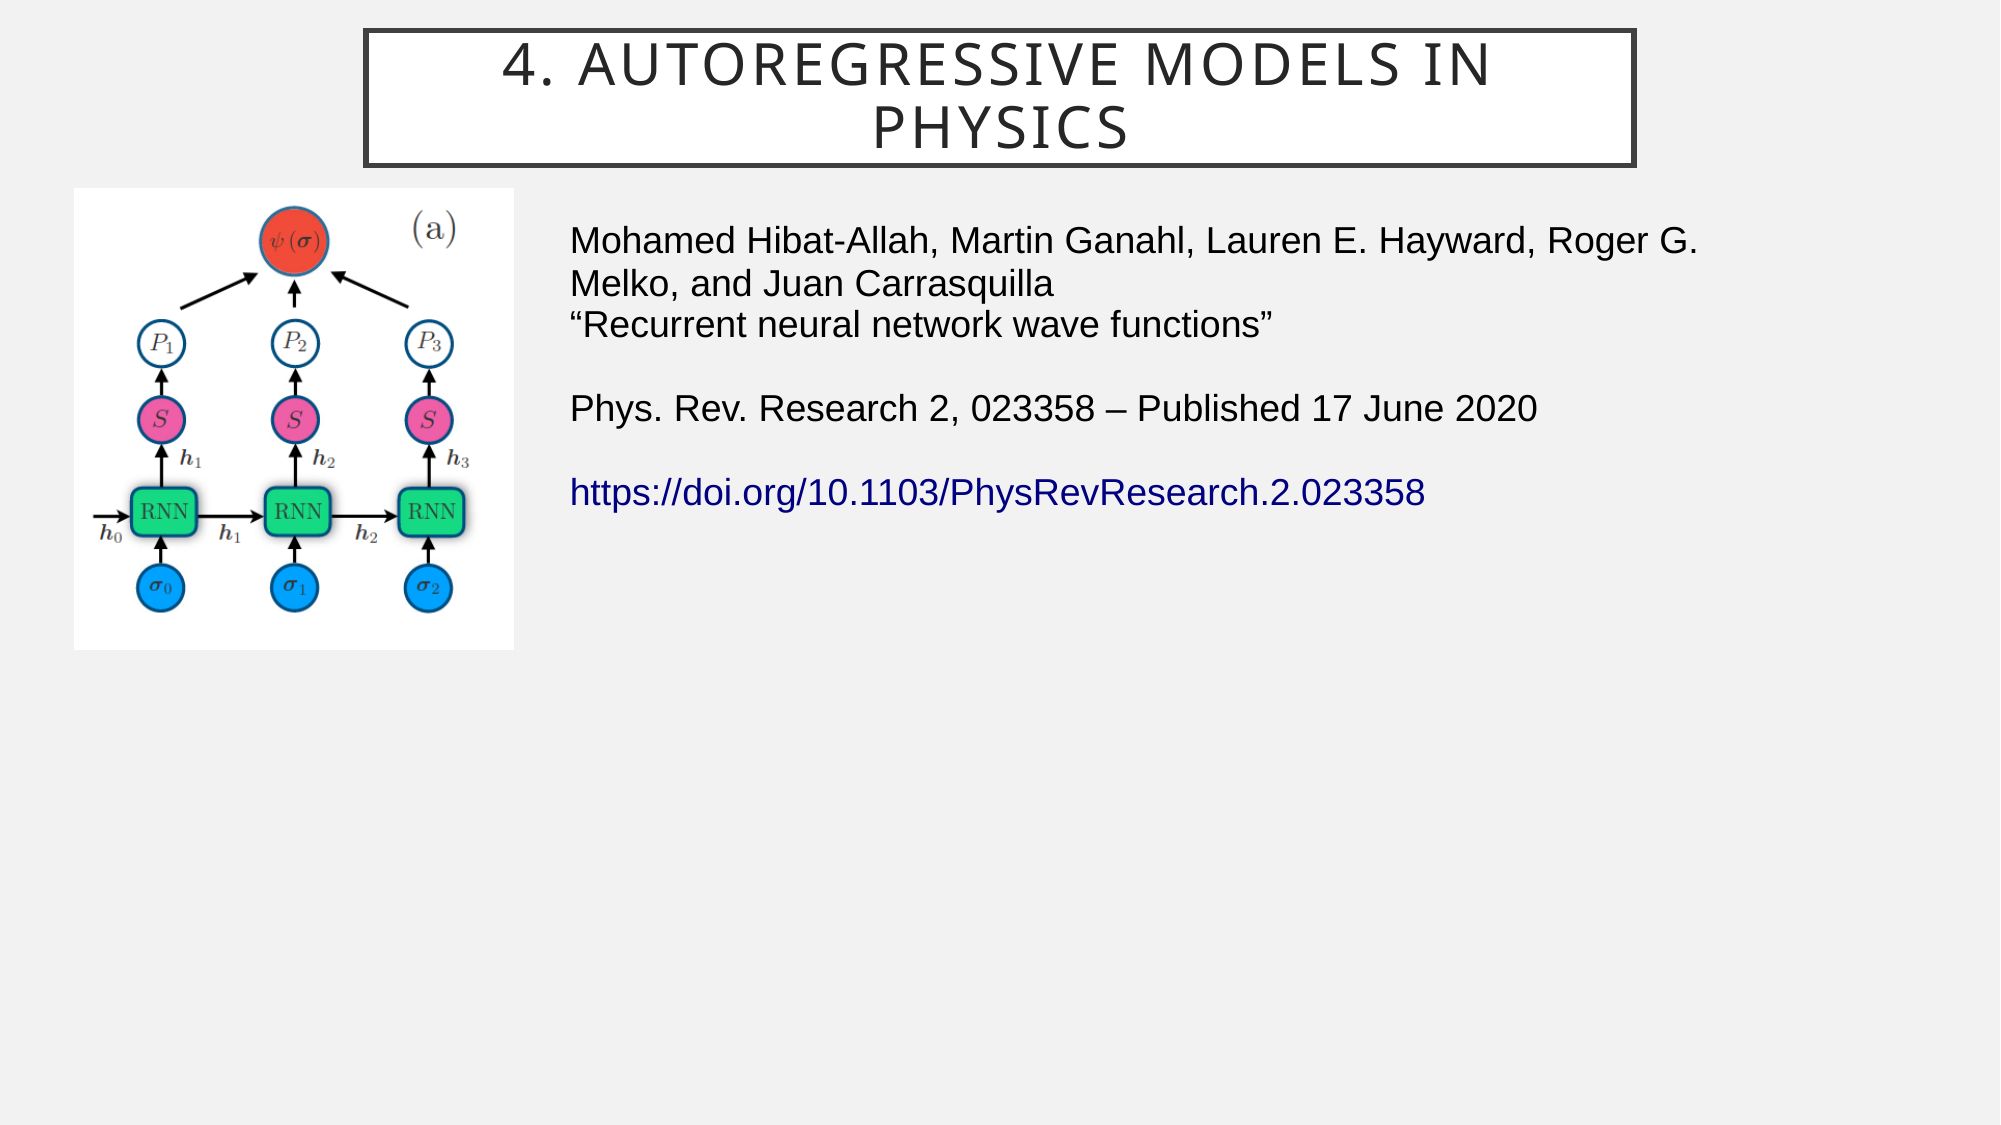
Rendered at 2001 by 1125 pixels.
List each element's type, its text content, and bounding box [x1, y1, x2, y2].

text_box Mohamed Hibat-Allah, Martin Ganahl, Lauren E. Hayward, Roger G. Melko, and Juan Carrasquilla “Recurrent neural network wave functions” Phys. Rev. Research 2, 023358 – Published 17 June 2020 https://doi.org/10.1103/PhysRevResearch.2.023358 [555, 212, 1819, 522]
picture [74, 188, 514, 650]
title 4. autoregressive models in physics [366, 30, 1634, 166]
